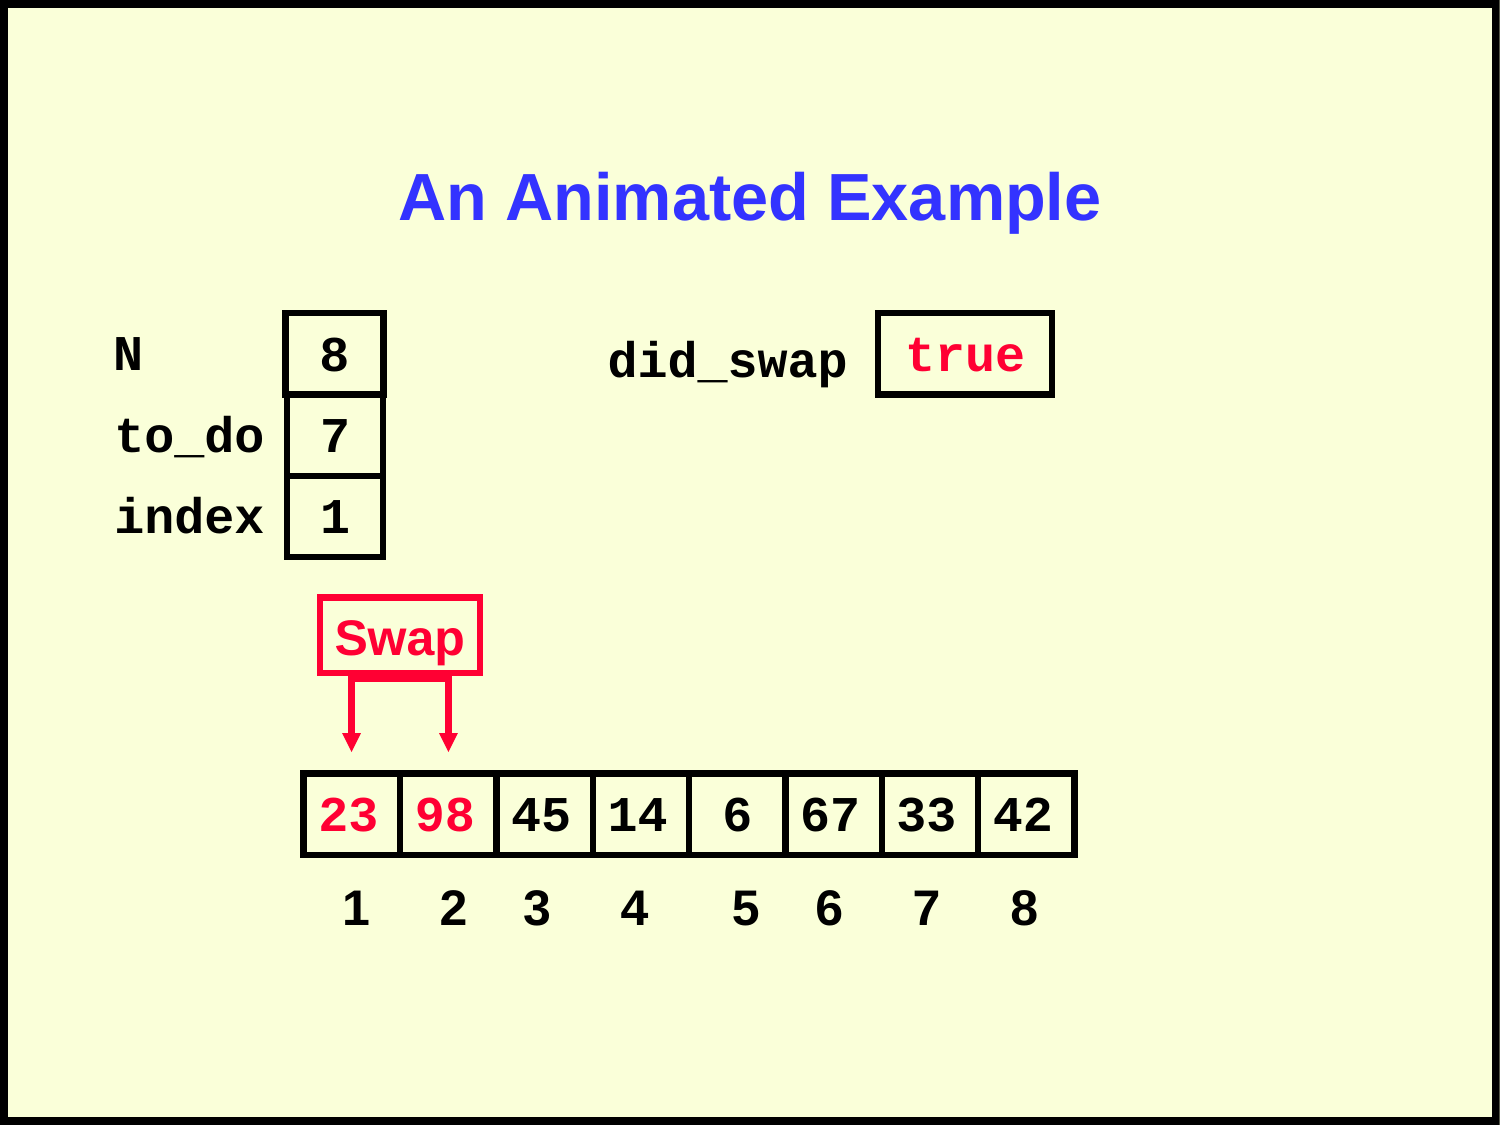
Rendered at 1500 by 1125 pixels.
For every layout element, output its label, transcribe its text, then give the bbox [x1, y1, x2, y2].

text_box to_do [99, 394, 280, 470]
text_box 67 [786, 773, 881, 855]
text_box 6 [689, 773, 786, 855]
text_box 7 [286, 395, 384, 475]
text_box 8 [285, 313, 384, 395]
text_box 42 [978, 773, 1075, 855]
text_box did_swap [592, 319, 877, 395]
text_box 45 [497, 773, 592, 855]
text_box Swap [319, 597, 481, 674]
text_box 33 [881, 773, 978, 855]
text_box index [99, 475, 280, 552]
title An Animated Example [112, 99, 1388, 288]
text_box true [877, 313, 1053, 395]
text_box 14 [592, 773, 689, 855]
text_box 1 2 3 4 5 6 7 8 [327, 868, 1055, 944]
text_box 23 [303, 773, 400, 855]
text_box N [98, 313, 279, 389]
text_box 98 [400, 773, 497, 855]
text_box 1 [286, 475, 384, 558]
